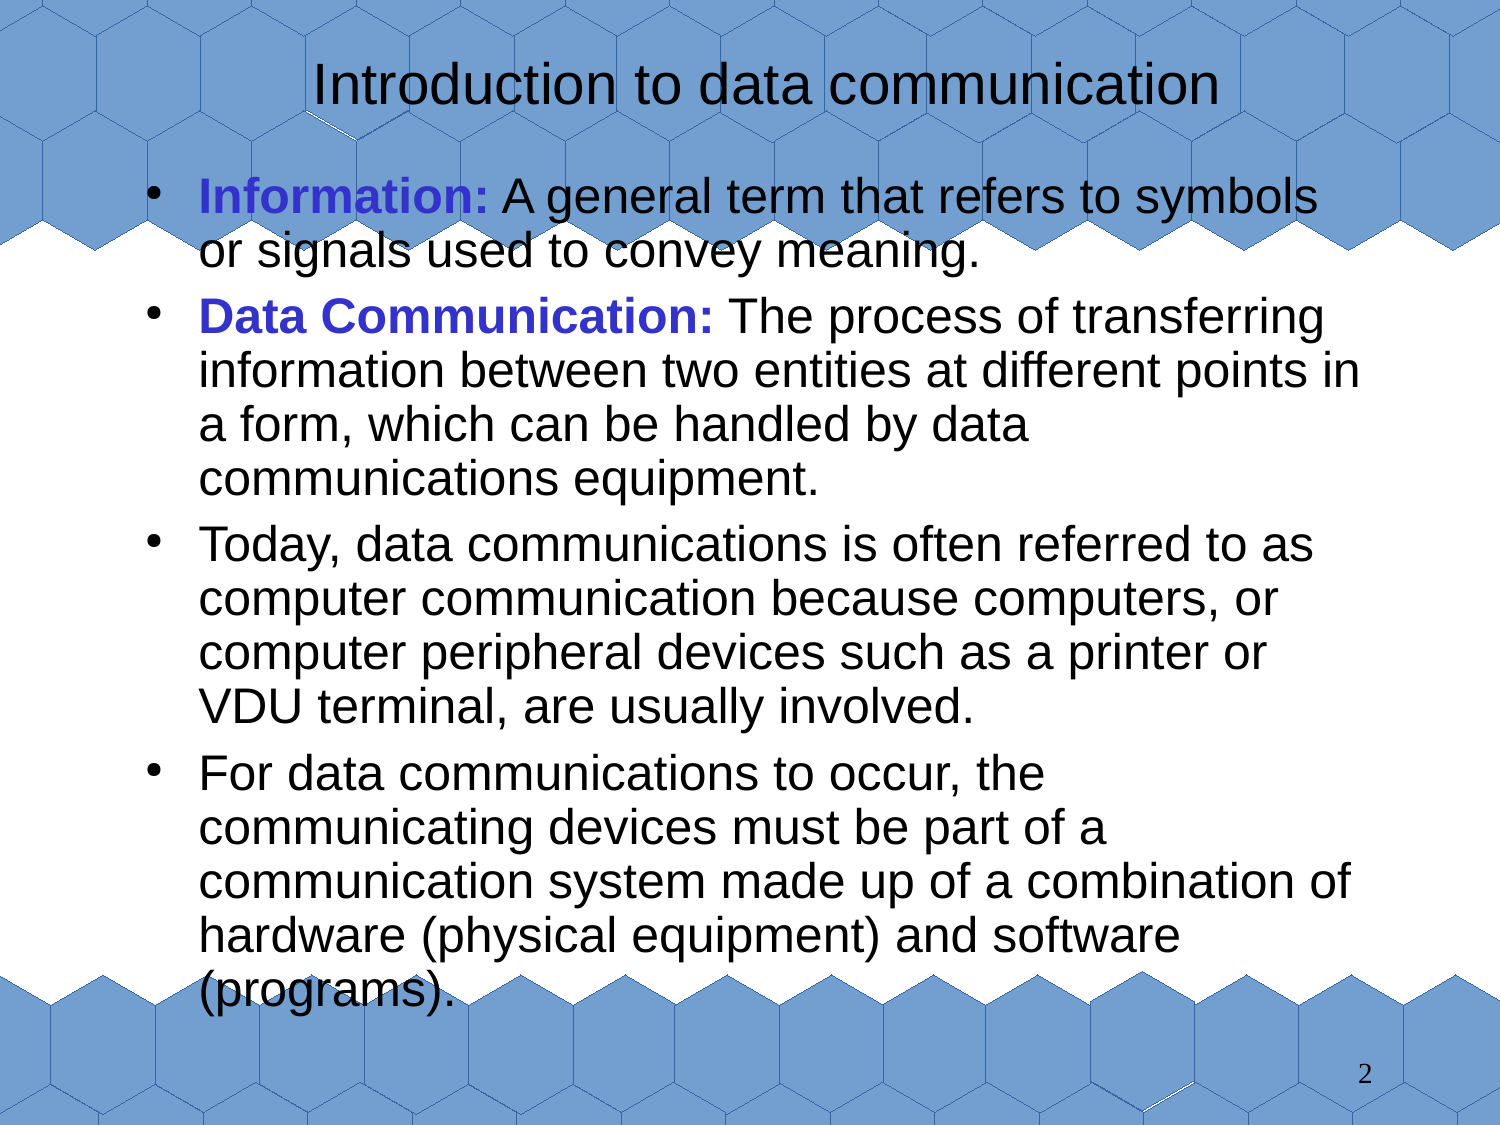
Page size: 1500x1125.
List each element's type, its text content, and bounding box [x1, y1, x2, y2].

text_box <number> [1074, 1050, 1388, 1125]
list Information: A general term that refers to symbols or signals used to convey meaning. Data Communication: The process of transferring information between two entities at different points in a form, which can be handled by data communications equipment. Today, data communications is often referred to as computer communication because computers, or computer peripheral devices such as a printer or VDU terminal, are usually involved. For data communications to occur, the communicating devices must be part of a communication system made up of a combination of hardware (physical equipment) and software (programs). [112, 162, 1388, 1025]
title Introduction to data communication [112, 0, 1388, 162]
